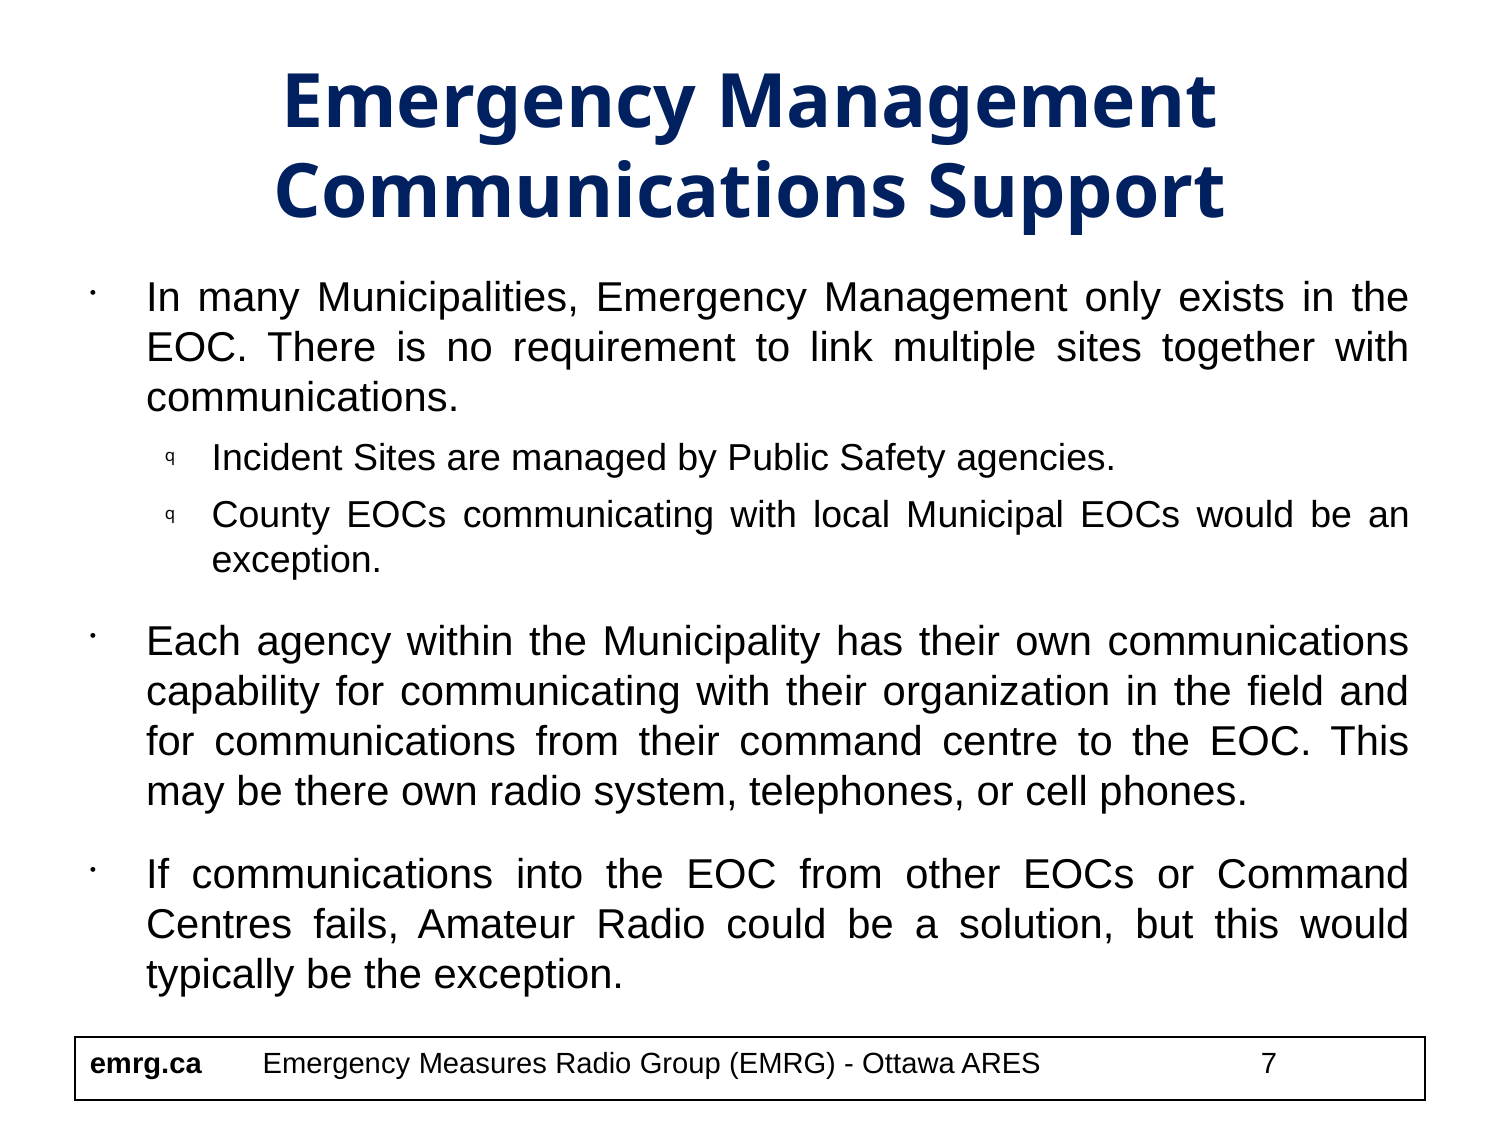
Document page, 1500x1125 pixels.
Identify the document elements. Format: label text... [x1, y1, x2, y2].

slide_number <number> [1246, 1037, 1425, 1103]
footer Emergency Measures Radio Group (EMRG) - Ottawa ARES [247, 1037, 1238, 1103]
list In many Municipalities, Emergency Management only exists in the EOC. There is no requirement to link multiple sites together with communications. Incident Sites are managed by Public Safety agencies. County EOCs communicating with local Municipal EOCs would be an exception. Each agency within the Municipality has their own communications capability for communicating with their organization in the field and for communications from their command centre to the EOC. This may be there own radio system, telephones, or cell phones. If communications into the EOC from other EOCs or Command Centres fails, Amateur Radio could be a solution, but this would typically be the exception. [75, 262, 1425, 1038]
title Emergency Management Communications Support [75, 45, 1425, 233]
